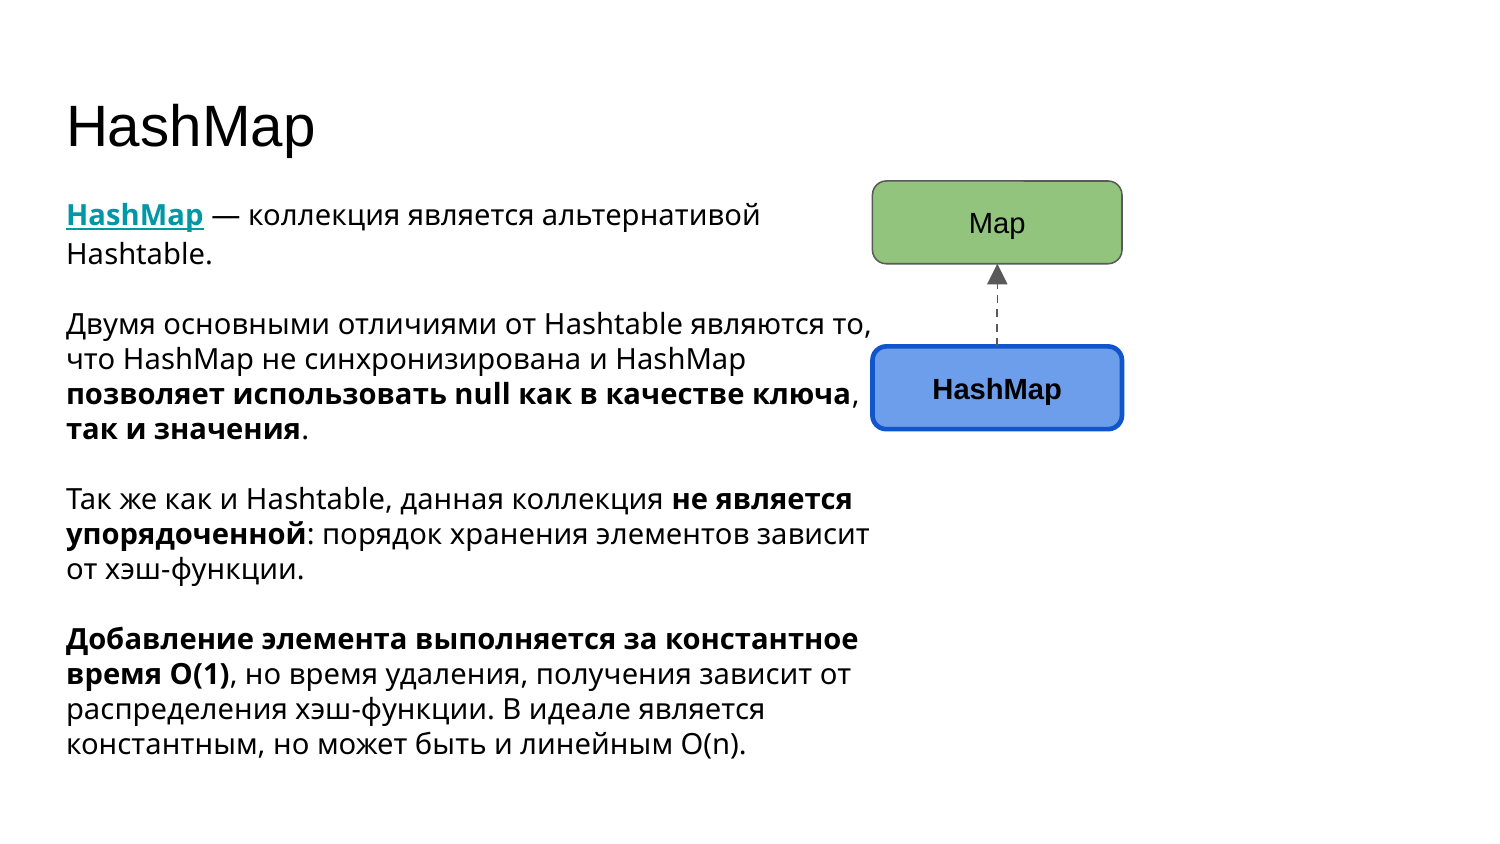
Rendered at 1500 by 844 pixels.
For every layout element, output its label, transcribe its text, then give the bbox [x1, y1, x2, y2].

text_box HashMap [872, 346, 1122, 430]
text_box HashMap — коллекция является альтернативой Hashtable. Двумя основными отличиями от Hashtable являются то, что HashMap не синхронизирована и HashMap позволяет использовать null как в качестве ключа, так и значения. Так же как и Hashtable, данная коллекция не является упорядоченной: порядок хранения элементов зависит от хэш-функции. Добавление элемента выполняется за константное время O(1), но время удаления, получения зависит от распределения хэш-функции. В идеале является константным, но может быть и линейным O(n). [51, 181, 898, 821]
title HashMap [51, 72, 1449, 167]
text_box Map [872, 180, 1122, 264]
